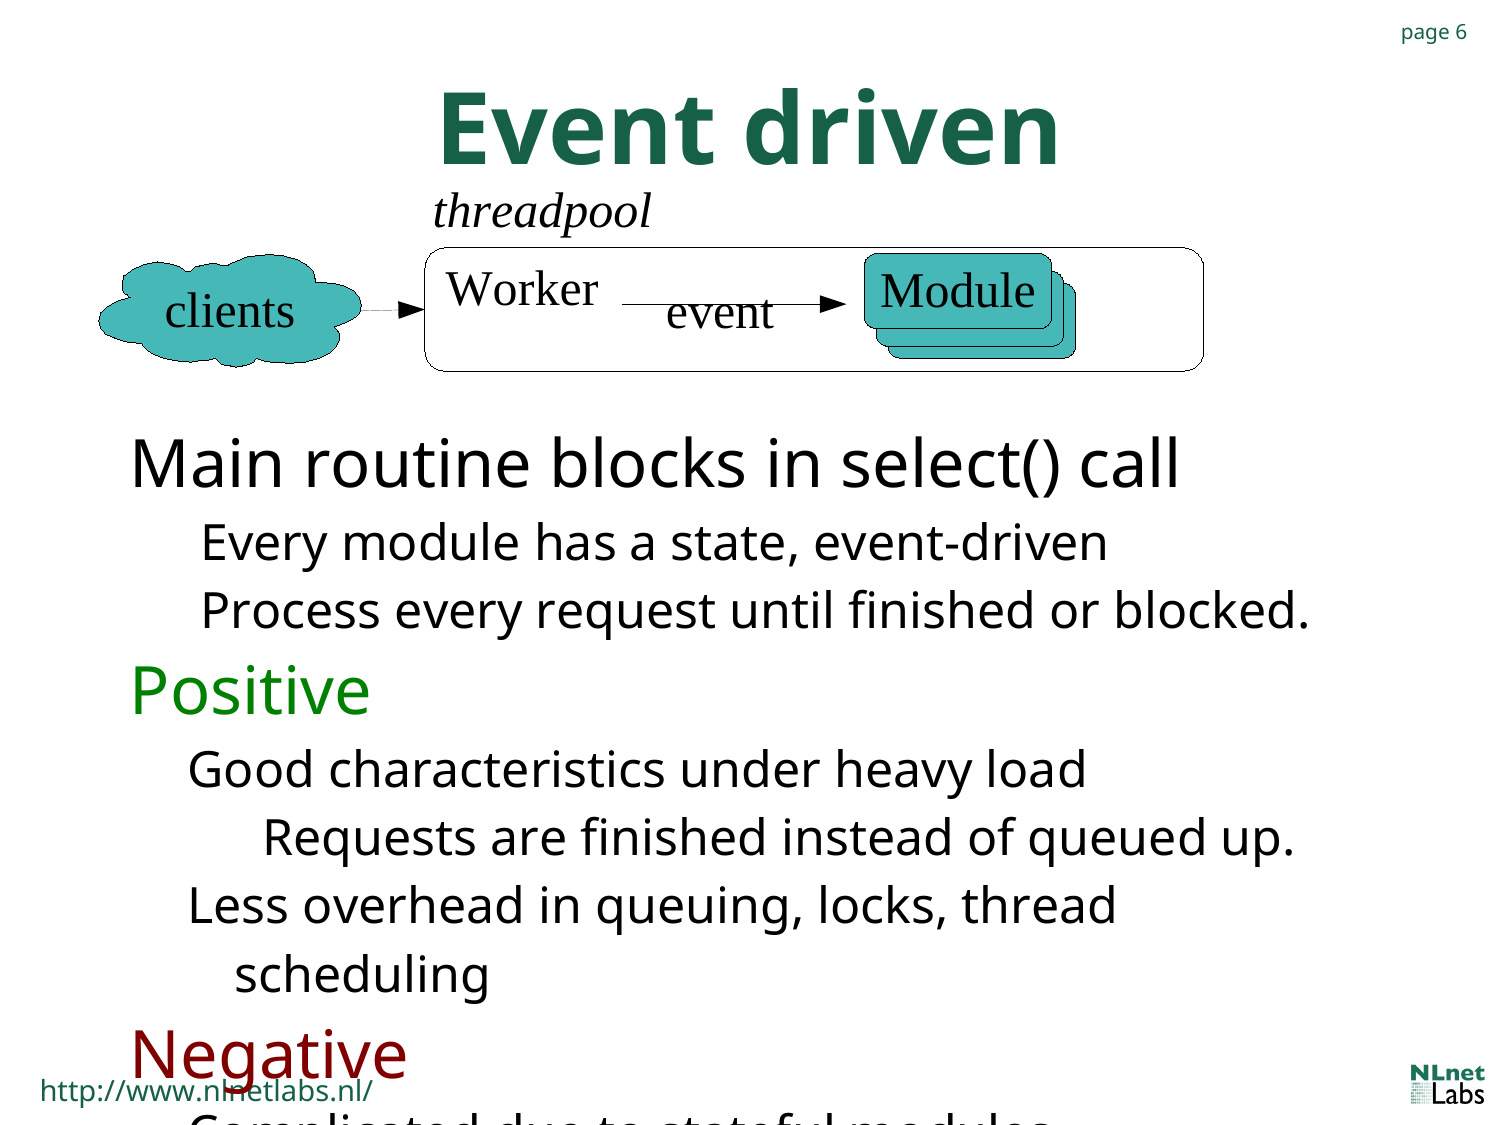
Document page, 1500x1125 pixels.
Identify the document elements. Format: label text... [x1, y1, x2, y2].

list Main routine blocks in select() call Every module has a state, event-driven Process every request until finished or blocked. Positive Good characteristics under heavy load Requests are finished instead of queued up. Less overhead in queuing, locks, thread scheduling Negative Complicated due to stateful modules Validation load falls to thread that accepted request [112, 324, 1388, 1035]
title Event driven [349, 311, 424, 322]
text_box clients [98, 254, 362, 368]
text_box event [651, 276, 790, 362]
title Event driven [112, 66, 1388, 322]
text_box threadpool [417, 175, 668, 261]
text_box [876, 271, 1064, 347]
picture [1409, 1059, 1485, 1111]
text_box Worker [424, 247, 1204, 372]
text_box Module [864, 253, 1052, 329]
